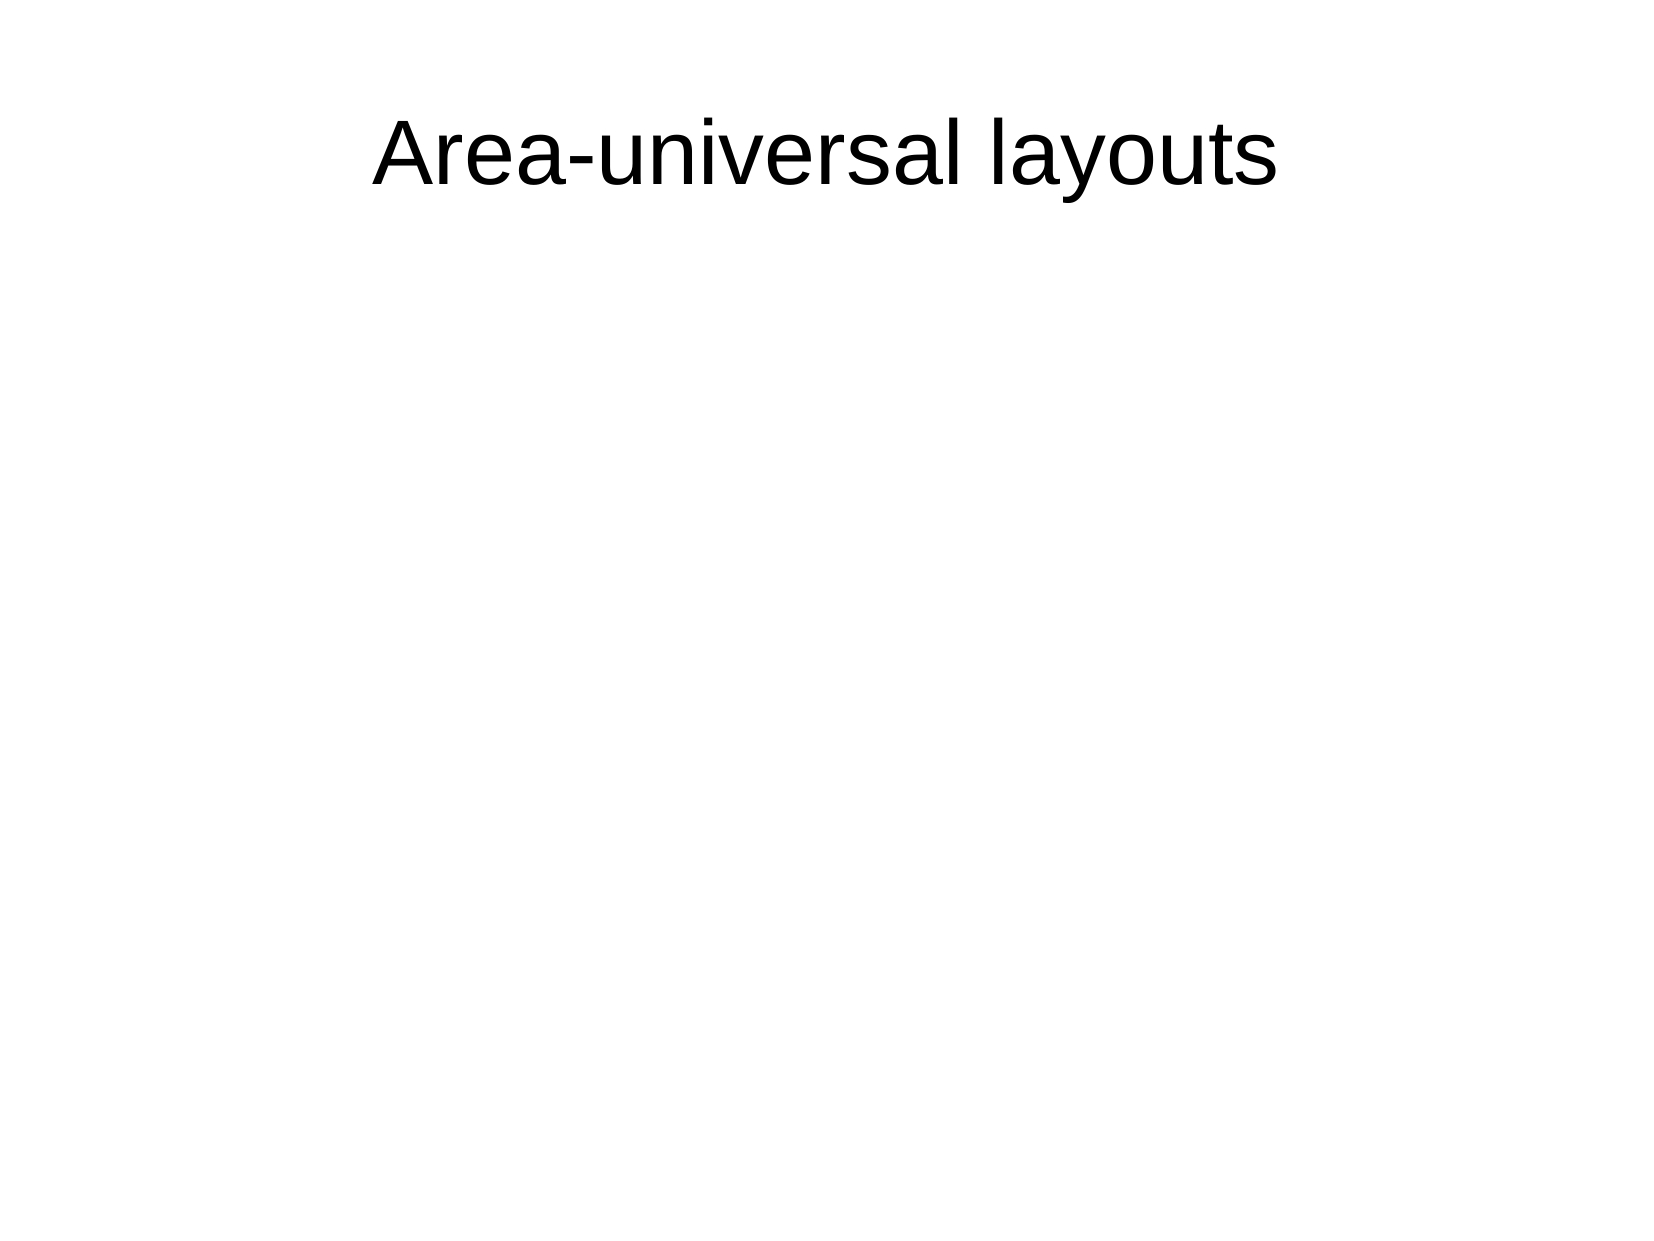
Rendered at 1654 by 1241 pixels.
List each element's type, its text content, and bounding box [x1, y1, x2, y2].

title Area-universal layouts [82, 49, 1571, 257]
